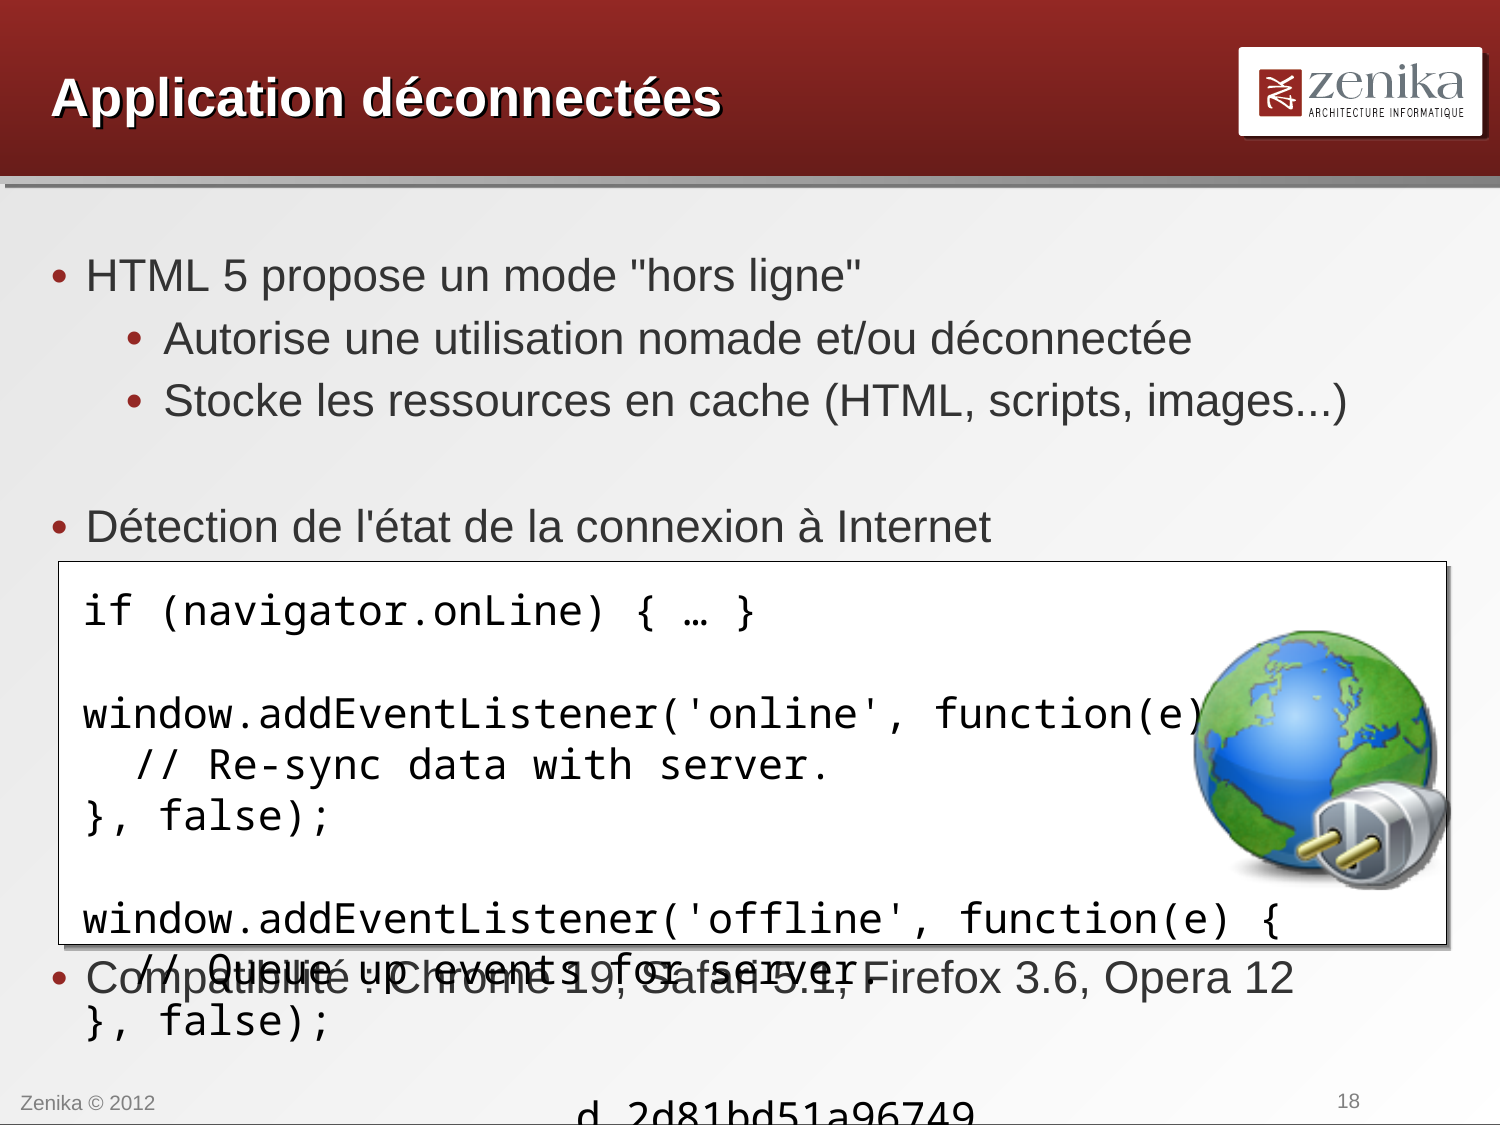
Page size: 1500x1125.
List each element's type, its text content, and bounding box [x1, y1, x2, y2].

list HTML 5 propose un mode "hors ligne" Autorise une utilisation nomade et/ou déconnectée Stocke les ressources en cache (HTML, scripts, images...) Détection de l'état de la connexion à Internet Compatibilité : Chrome 19, Safari 5.1, Firefox 3.6, Opera 12 [50, 249, 1435, 1079]
picture [1180, 619, 1447, 886]
text_box if (navigator.onLine) { … } window.addEventListener('online', function(e) { // Re-sync data with server. }, false); window.addEventListener('offline', function(e) { // Queue up events for server. }, false); [58, 561, 1447, 945]
title Application déconnectées [50, 15, 1206, 180]
picture [1257, 58, 1464, 125]
